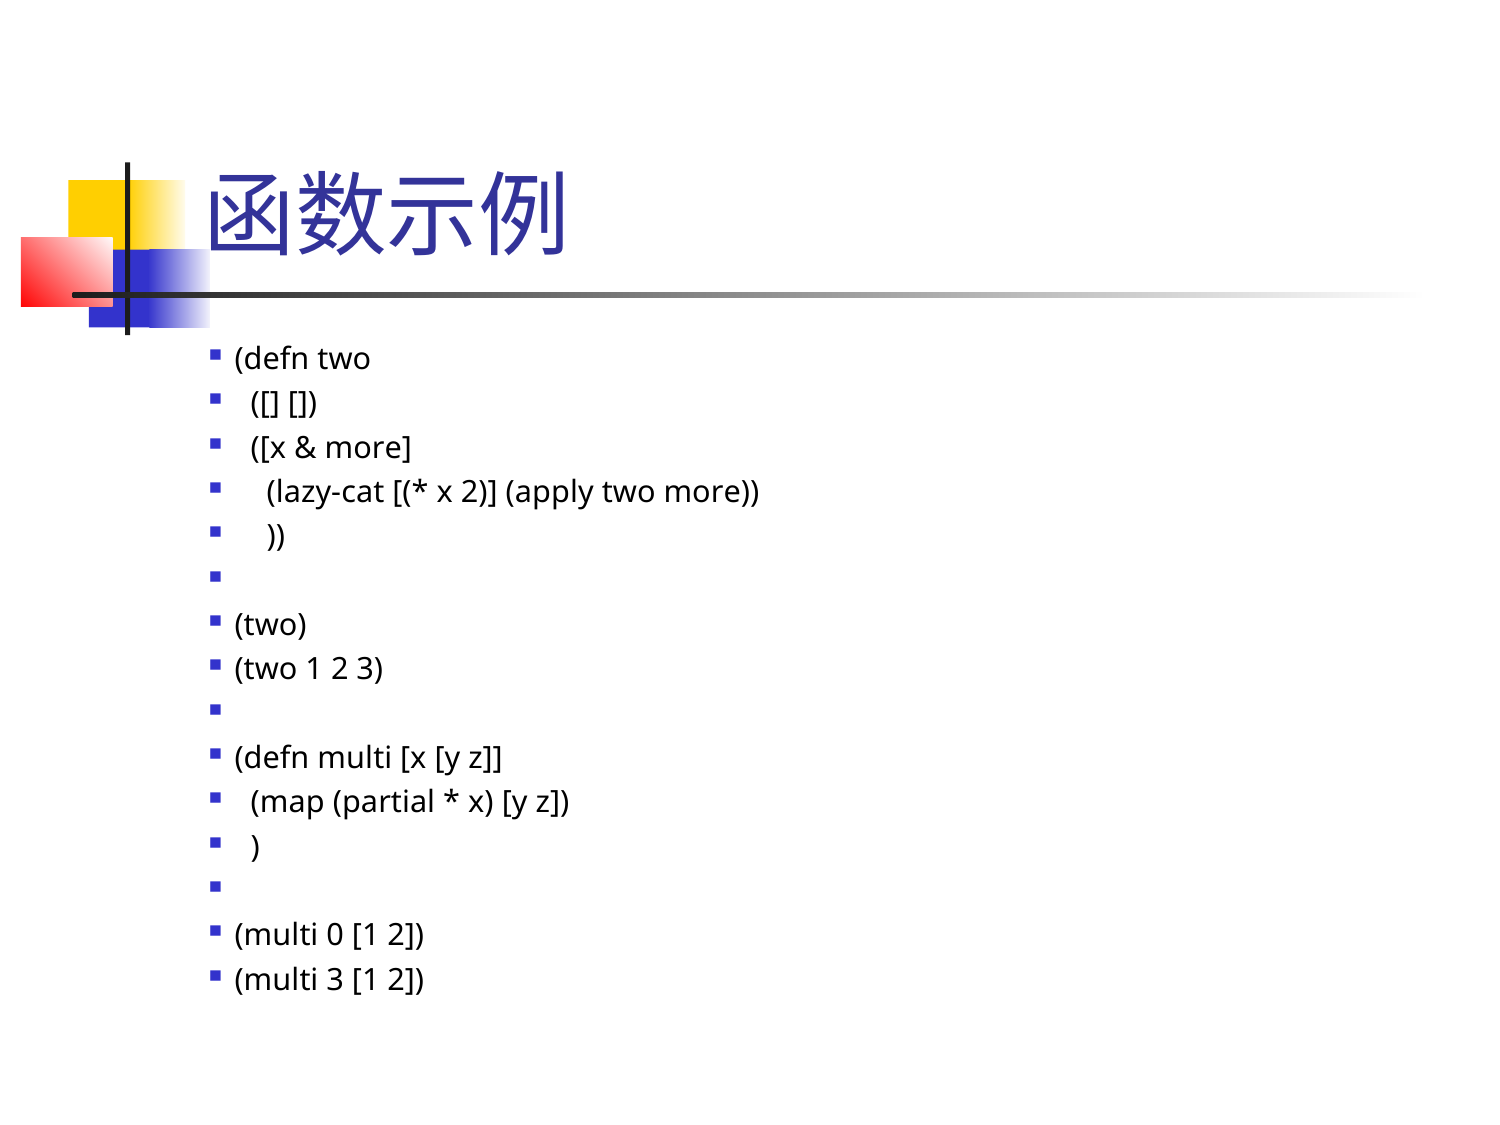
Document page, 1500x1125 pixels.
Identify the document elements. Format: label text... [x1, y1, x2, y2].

list (defn two ([] []) ([x & more] (lazy-cat [(* x 2)] (apply two more)) )) (two) (two 1 2 3) (defn multi [x [y z]] (map (partial * x) [y z]) ) (multi 0 [1 2]) (multi 3 [1 2]) [193, 331, 1469, 1007]
title 函数示例 [188, 35, 1468, 276]
